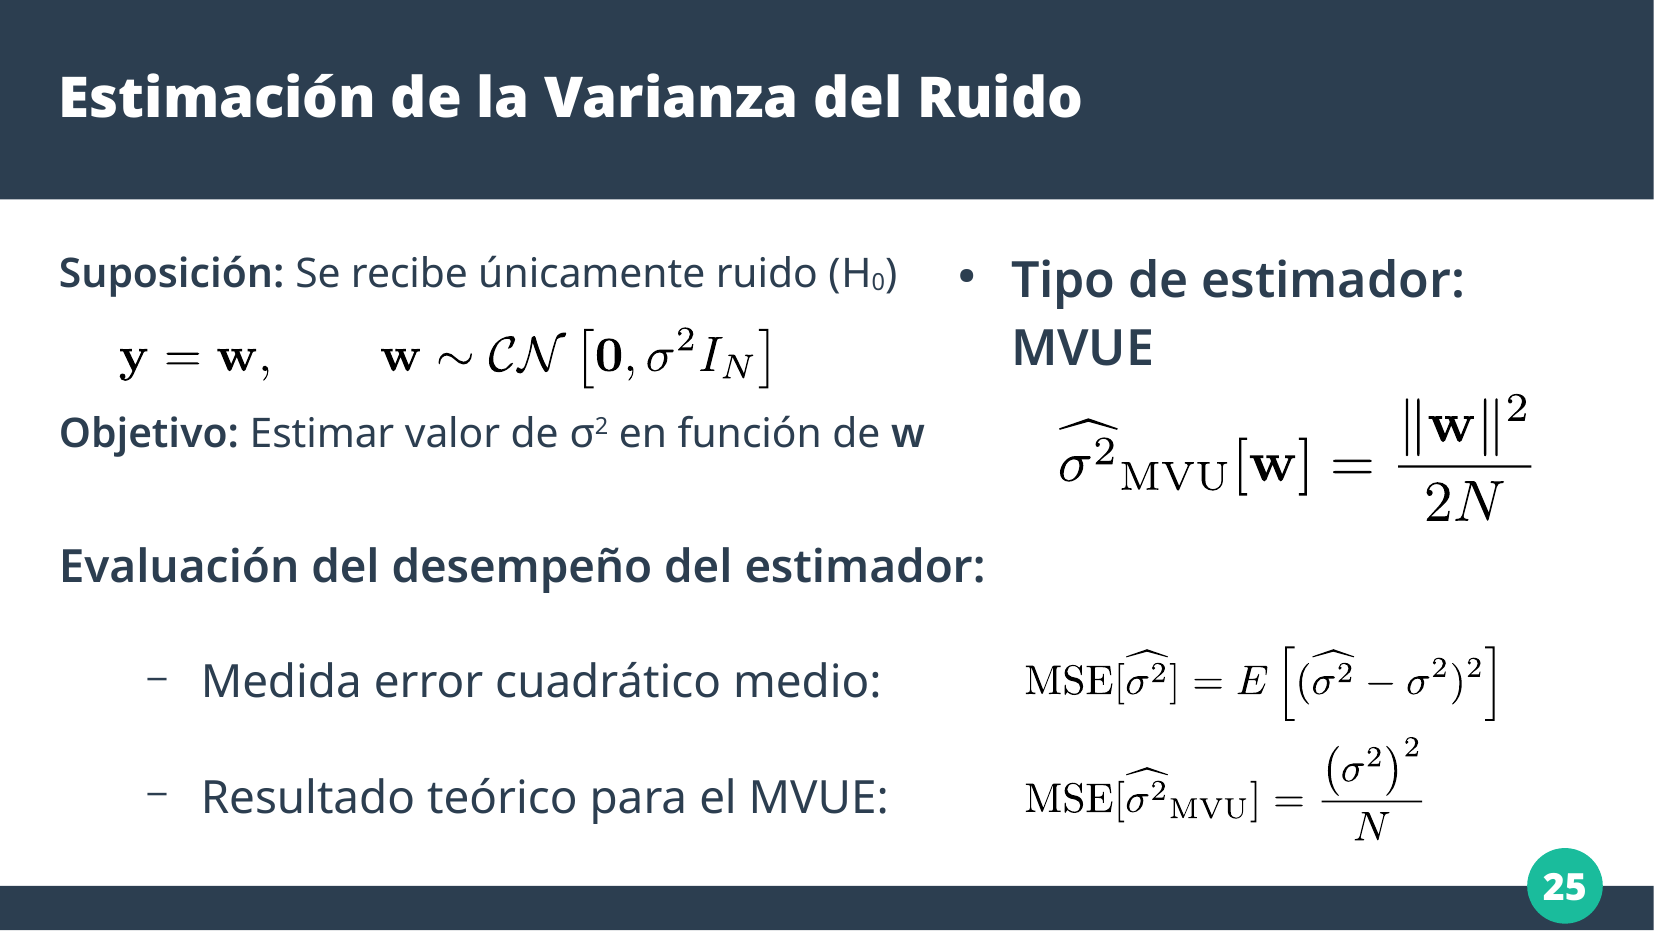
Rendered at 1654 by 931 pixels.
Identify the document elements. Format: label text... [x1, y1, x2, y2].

title Estimación de la Varianza del Ruido [59, 37, 1595, 155]
list Suposición: Se recibe únicamente ruido (H0) Objetivo: Estimar valor de σ2 en función de w [59, 243, 940, 532]
list Evaluación del desempeño del estimador: Medida error cuadrático medio: Resultado teórico para el MVUE: [59, 532, 1013, 852]
list Tipo de estimador: MVUE [940, 243, 1611, 540]
text_box [1025, 646, 1495, 841]
text_box [1059, 393, 1532, 521]
text_box [119, 327, 769, 389]
